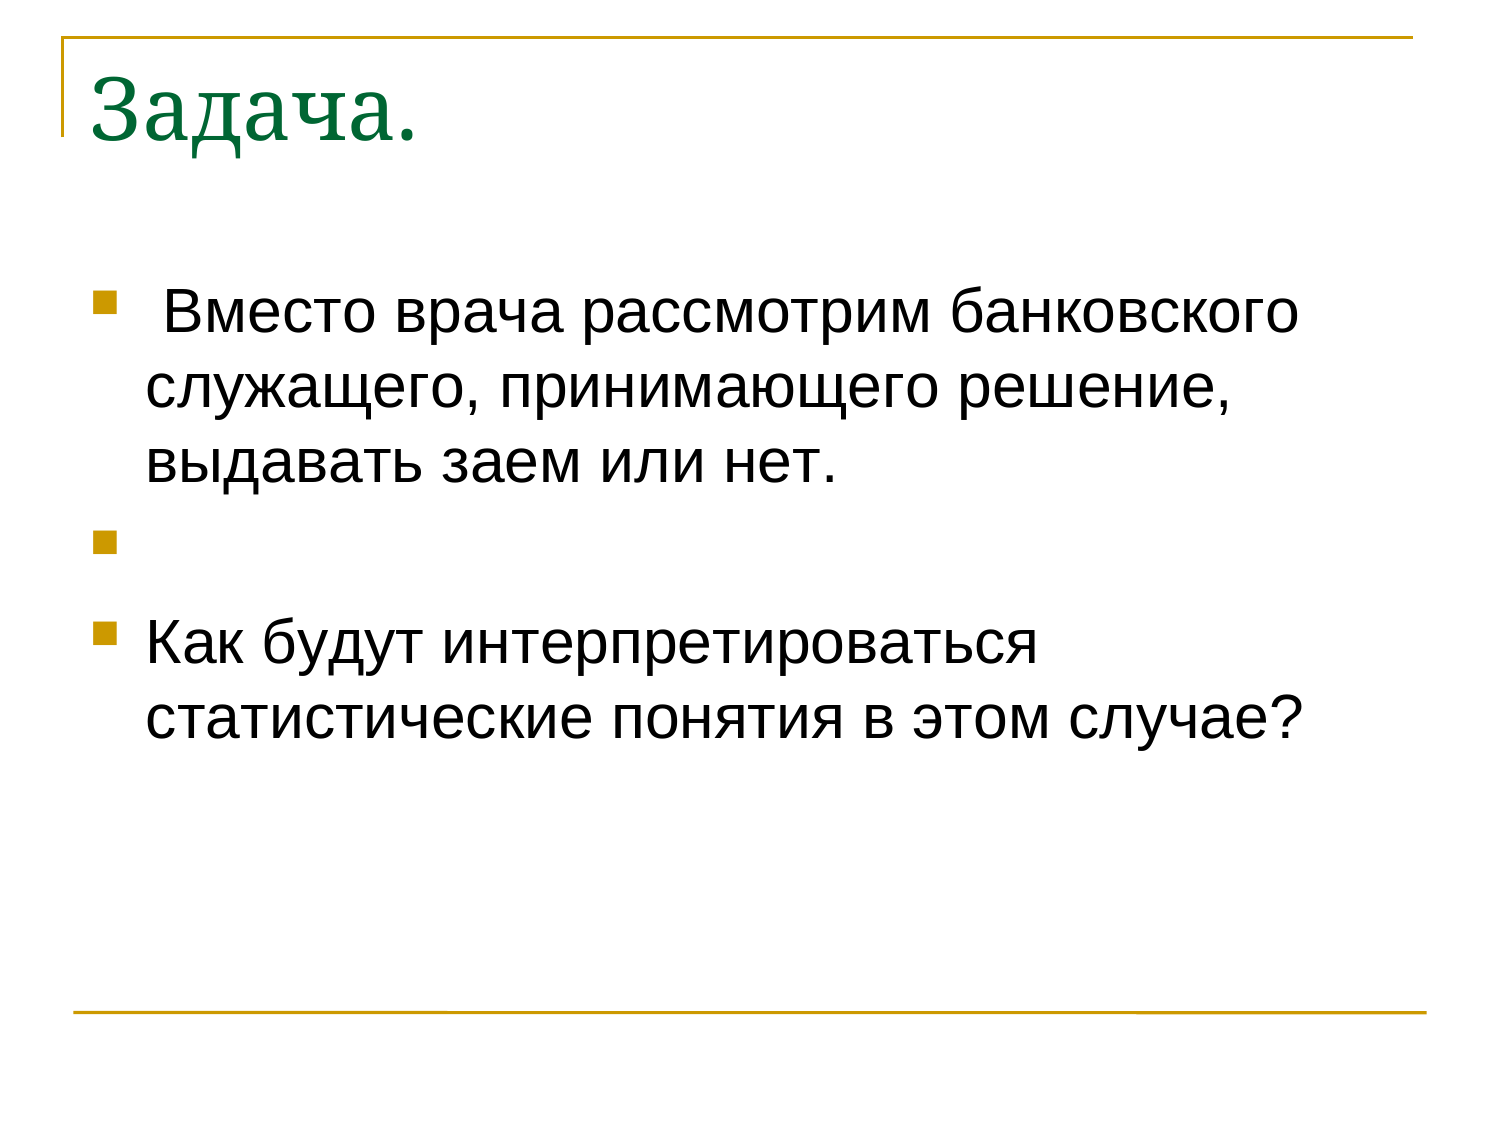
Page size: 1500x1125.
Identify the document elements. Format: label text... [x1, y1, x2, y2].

title Задача. [75, 45, 1426, 233]
list Вместо врача рассмотрим банковского служащего, принимающего решение, выдавать заем или нет. Как будут интерпретироваться статистические понятия в этом случае? [75, 262, 1426, 1006]
